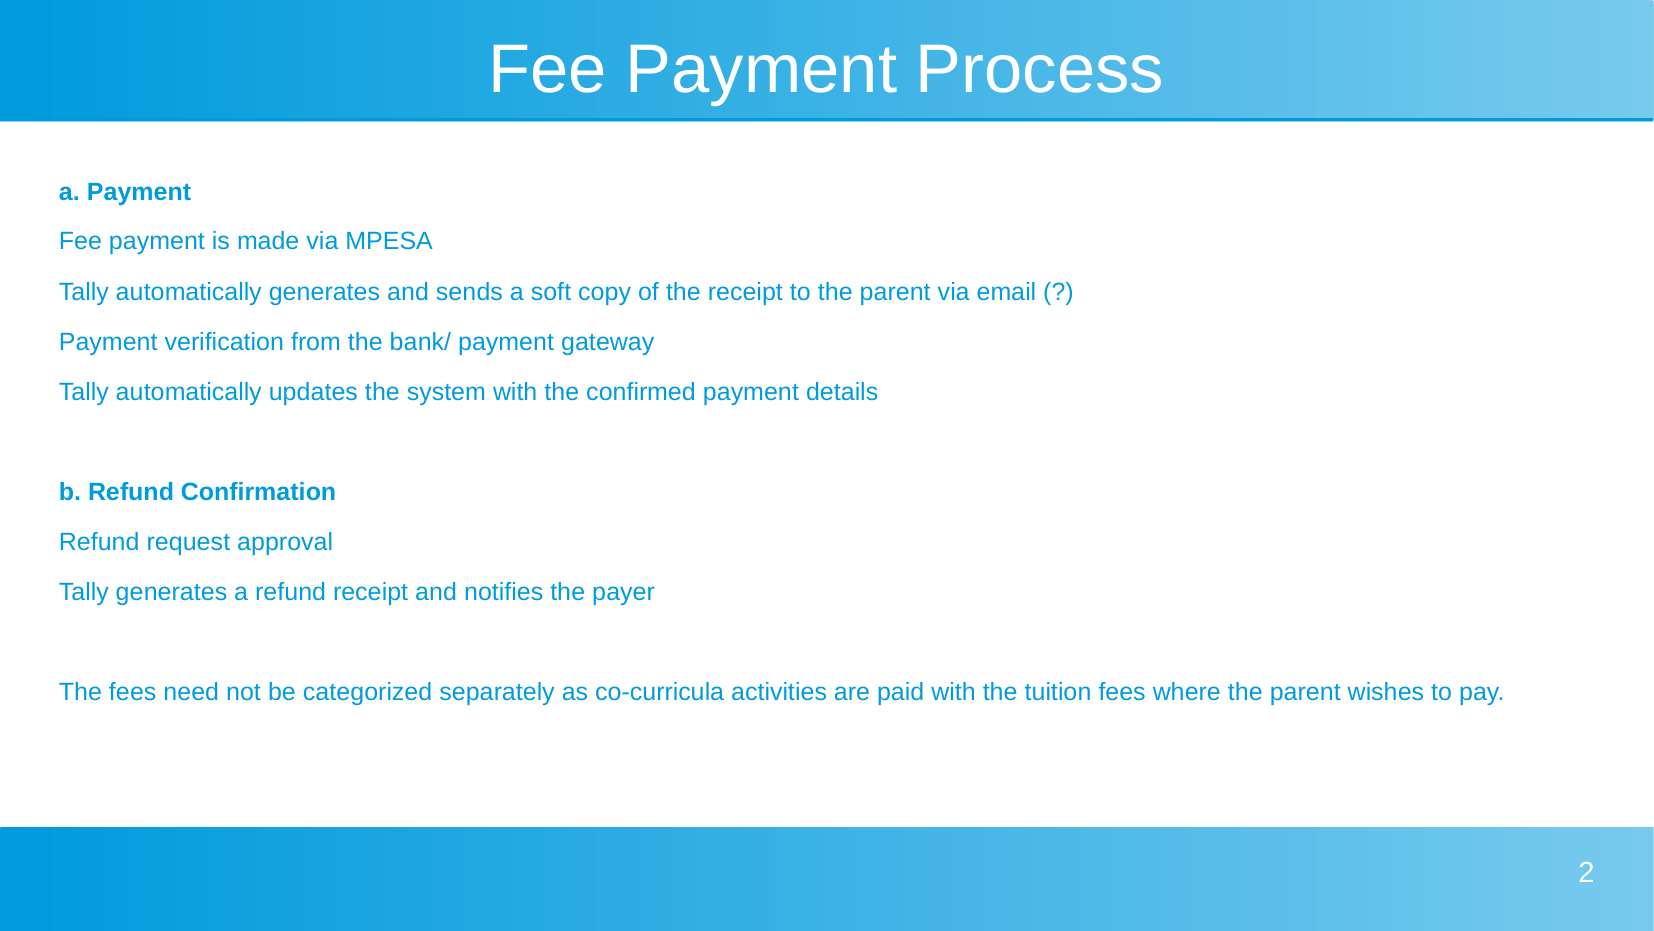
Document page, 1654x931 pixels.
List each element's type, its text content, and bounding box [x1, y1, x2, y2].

title Fee Payment Process [59, 29, 1595, 108]
list a. Payment Fee payment is made via MPESA Tally automatically generates and sends a soft copy of the receipt to the parent via email (?) Payment verification from the bank/ payment gateway Tally automatically updates the system with the confirmed payment details b. Refund Confirmation Refund request approval Tally generates a refund receipt and notifies the payer The fees need not be categorized separately as co-curricula activities are paid with the tuition fees where the parent wishes to pay. [59, 177, 1595, 768]
